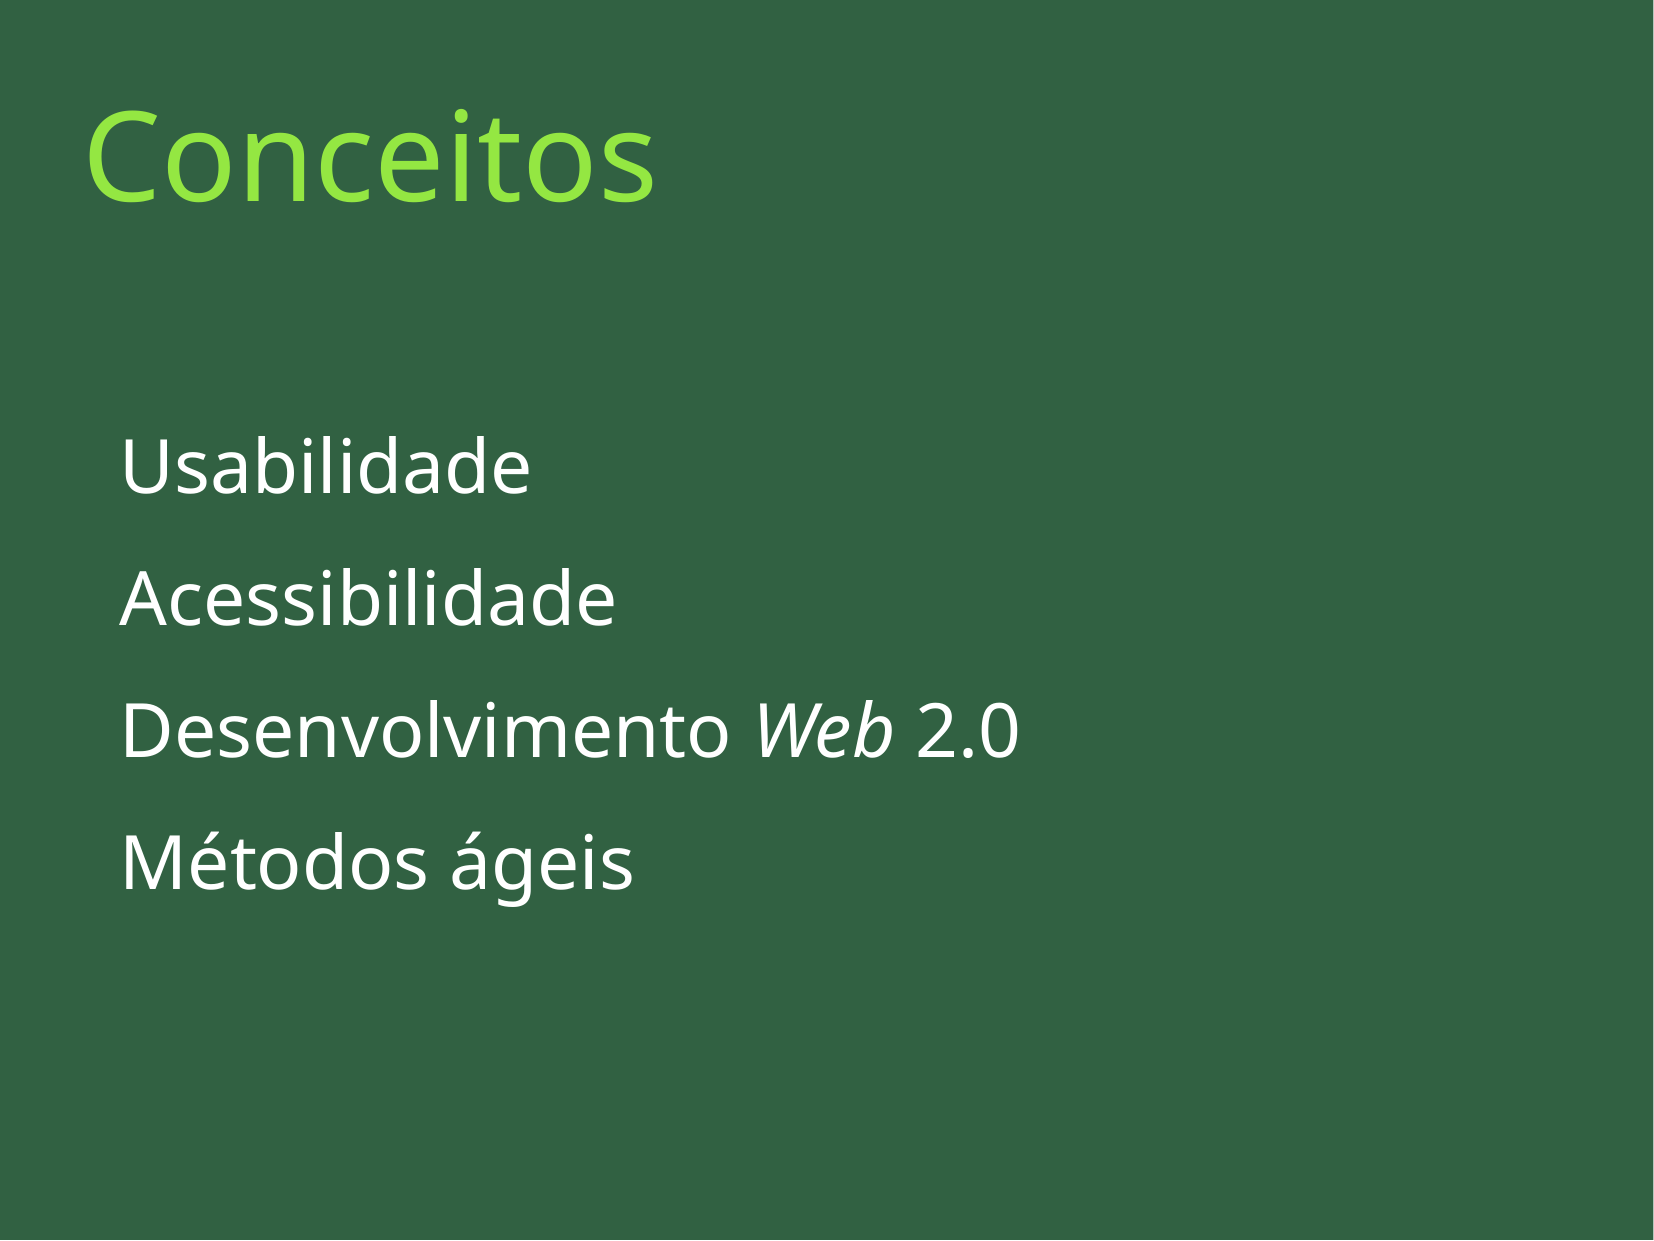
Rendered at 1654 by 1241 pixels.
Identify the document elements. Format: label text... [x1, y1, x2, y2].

list Usabilidade Acessibilidade Desenvolvimento Web 2.0 Métodos ágeis [82, 413, 1571, 1109]
title Conceitos [82, 49, 1571, 257]
